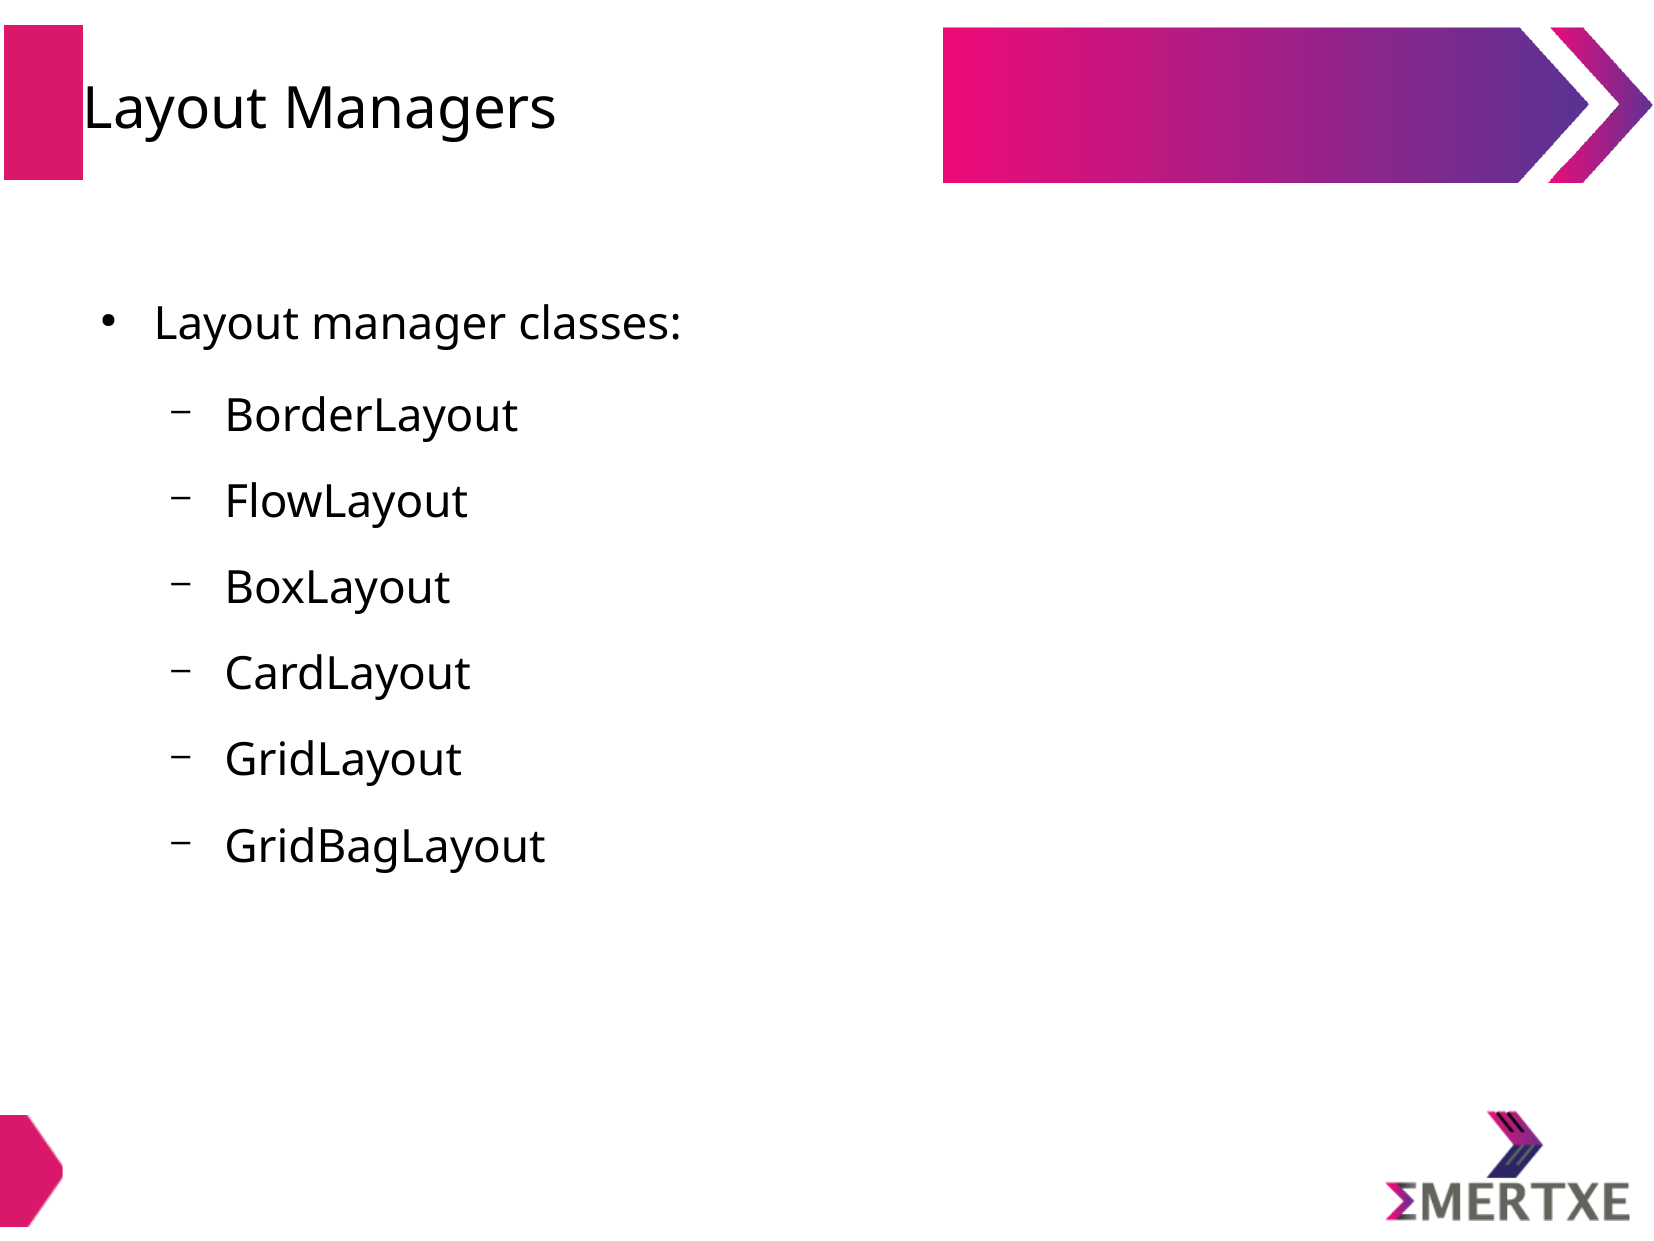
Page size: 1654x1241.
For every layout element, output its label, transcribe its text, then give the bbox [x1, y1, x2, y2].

picture [1385, 1107, 1631, 1221]
list Layout manager classes: BorderLayout FlowLayout BoxLayout CardLayout GridLayout GridBagLayout [82, 290, 1571, 1010]
picture [1571, 27, 1653, 183]
title Layout Managers [82, 2, 1571, 210]
